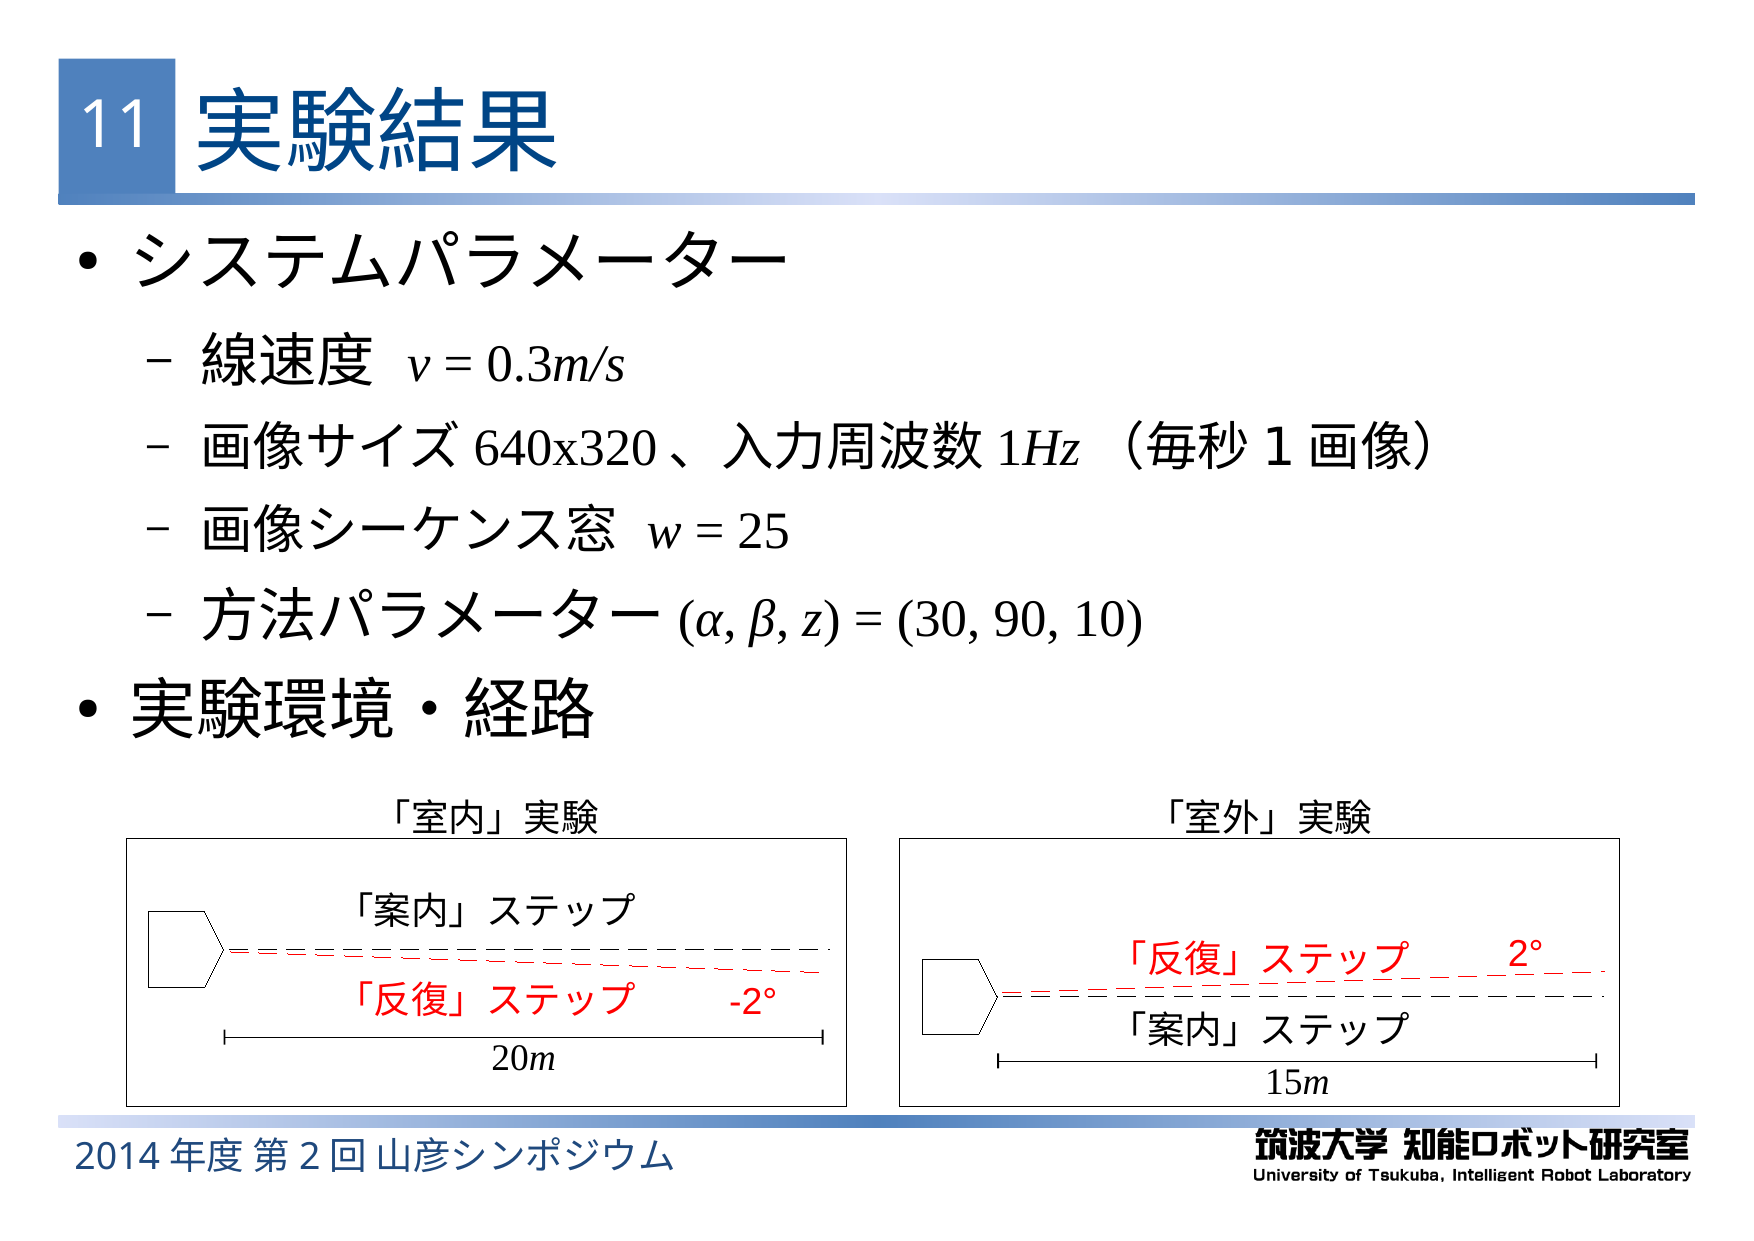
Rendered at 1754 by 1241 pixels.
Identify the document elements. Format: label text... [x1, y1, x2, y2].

text_box 「案内」ステップ [1094, 1001, 1425, 1060]
list システムパラメーター 線速度 v = 0.3m/s 画像サイズ640x320、入力周波数1Hz（毎秒1画像） 画像シーケンス窓 w = 25 方法パラメーター(α, β, z) = (30, 90, 10) 実験環境・経路 [58, 223, 1696, 779]
text_box -2° [714, 973, 793, 1031]
text_box 「室内」実験 [126, 789, 847, 838]
title 実験結果 [193, 61, 1651, 205]
text_box 「反復」ステップ [321, 971, 651, 1031]
text_box 「反復」ステップ [1094, 930, 1425, 989]
text_box 「案内」ステップ [321, 882, 651, 942]
picture [1252, 1127, 1691, 1182]
text_box 「室内」実験 [127, 839, 846, 848]
text_box 「室外」実験 [899, 789, 1620, 838]
text_box 「室外」実験 [900, 839, 1619, 848]
text_box 2° [1493, 925, 1559, 982]
